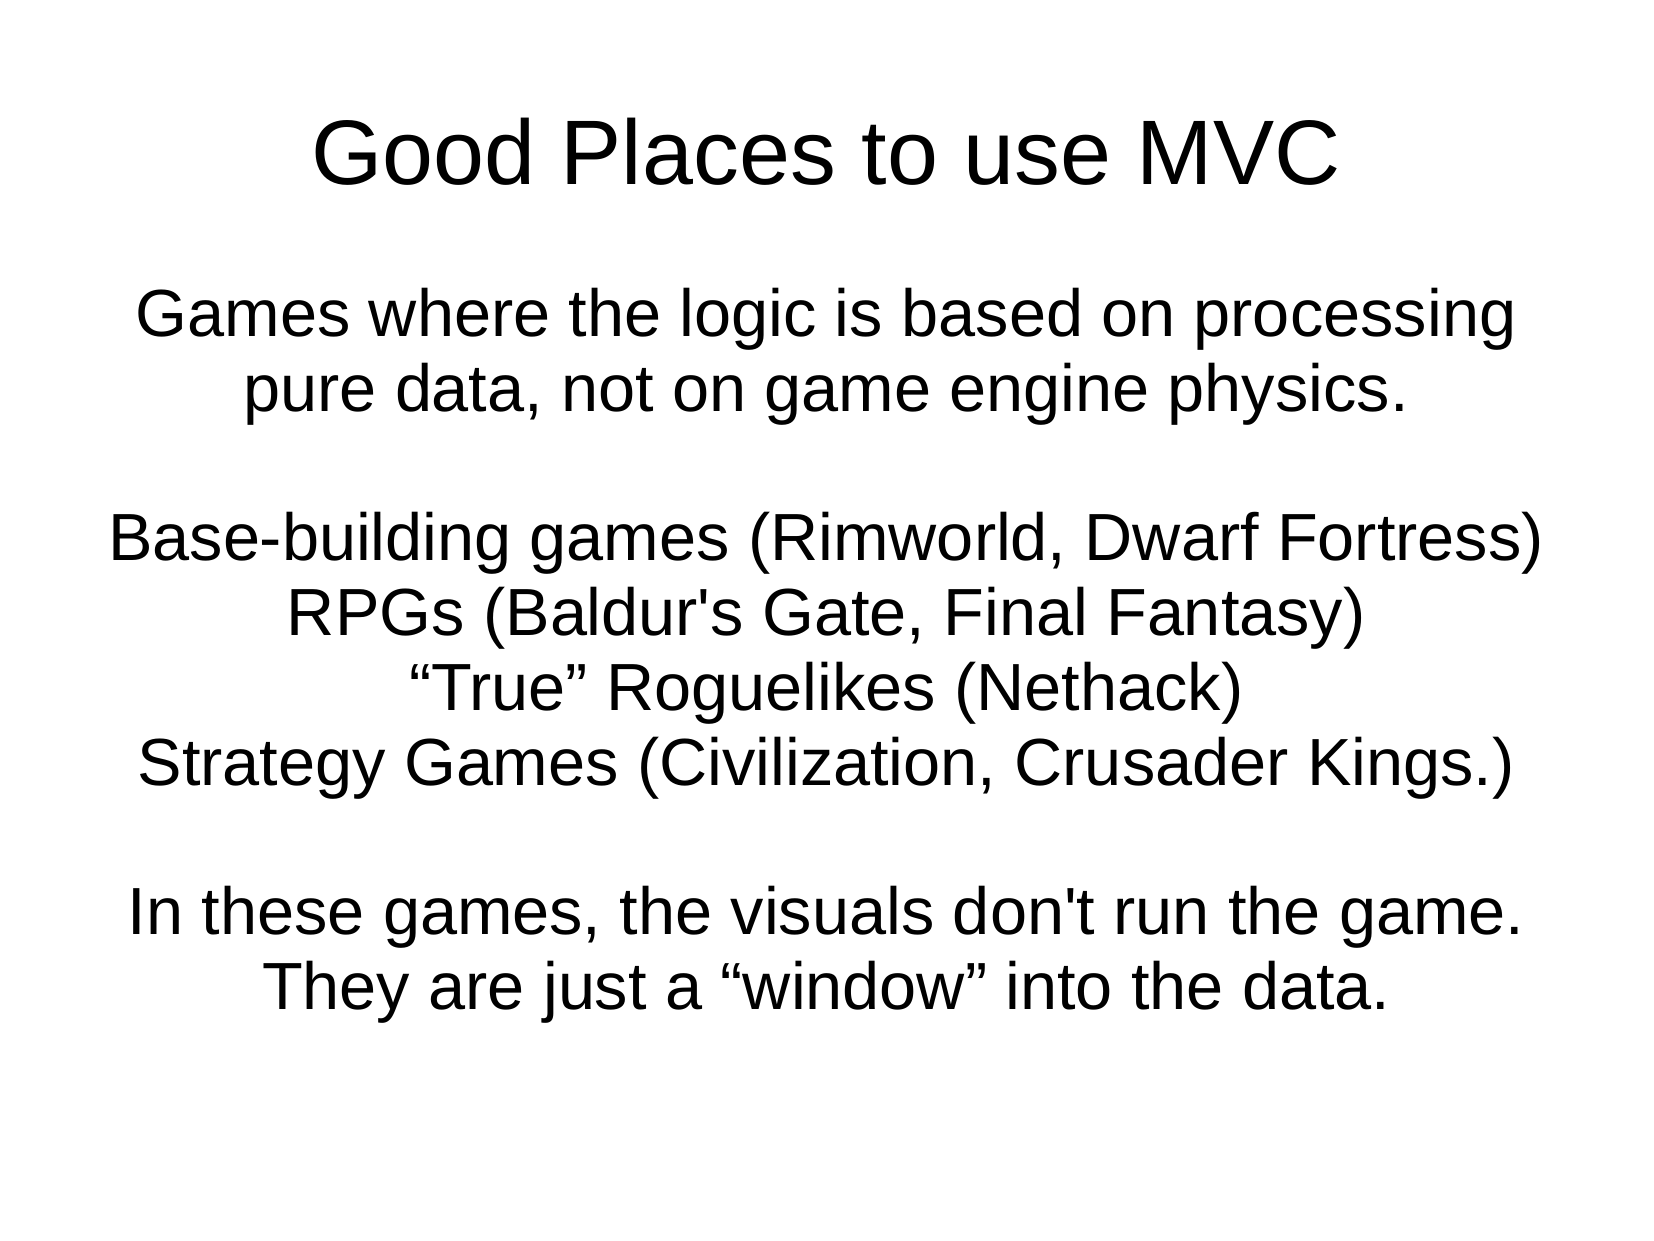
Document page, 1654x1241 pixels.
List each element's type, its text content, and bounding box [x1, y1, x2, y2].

title Good Places to use MVC [82, 49, 1571, 257]
subtitle Games where the logic is based on processing pure data, not on game engine physics. Base-building games (Rimworld, Dwarf Fortress) RPGs (Baldur's Gate, Final Fantasy) “True” Roguelikes (Nethack) Strategy Games (Civilization, Crusader Kings.) In these games, the visuals don't run the game. They are just a “window” into the data. [82, 275, 1571, 1024]
